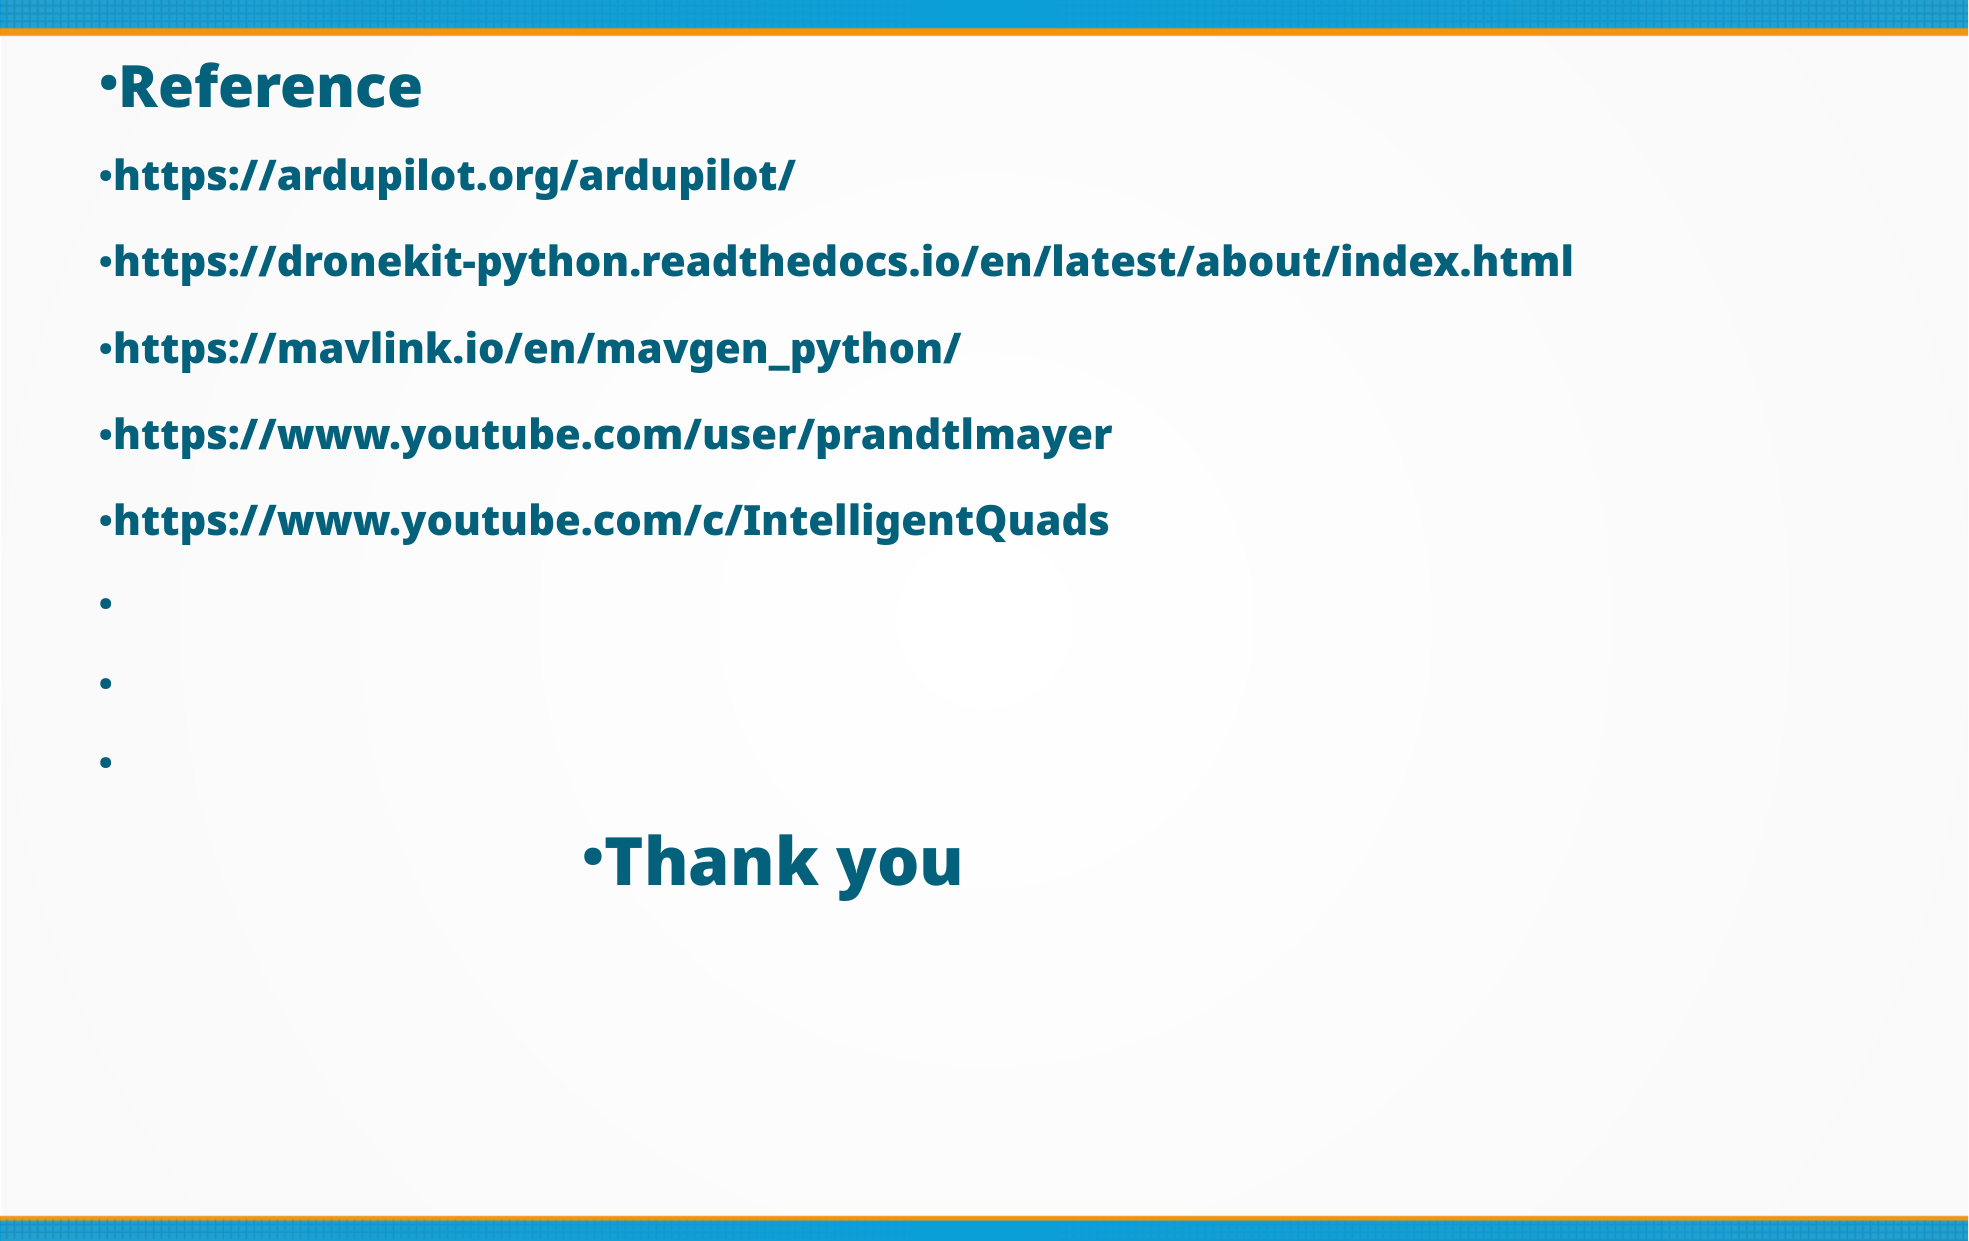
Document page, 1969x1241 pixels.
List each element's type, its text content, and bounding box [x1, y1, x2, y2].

subtitle Reference https://ardupilot.org/ardupilot/ https://dronekit-python.readthedocs.io/en/latest/about/index.html https://mavlink.io/en/mavgen_python/ https://www.youtube.com/user/prandtlmayer https://www.youtube.com/c/IntelligentQuads Thank you [98, 49, 1870, 1010]
